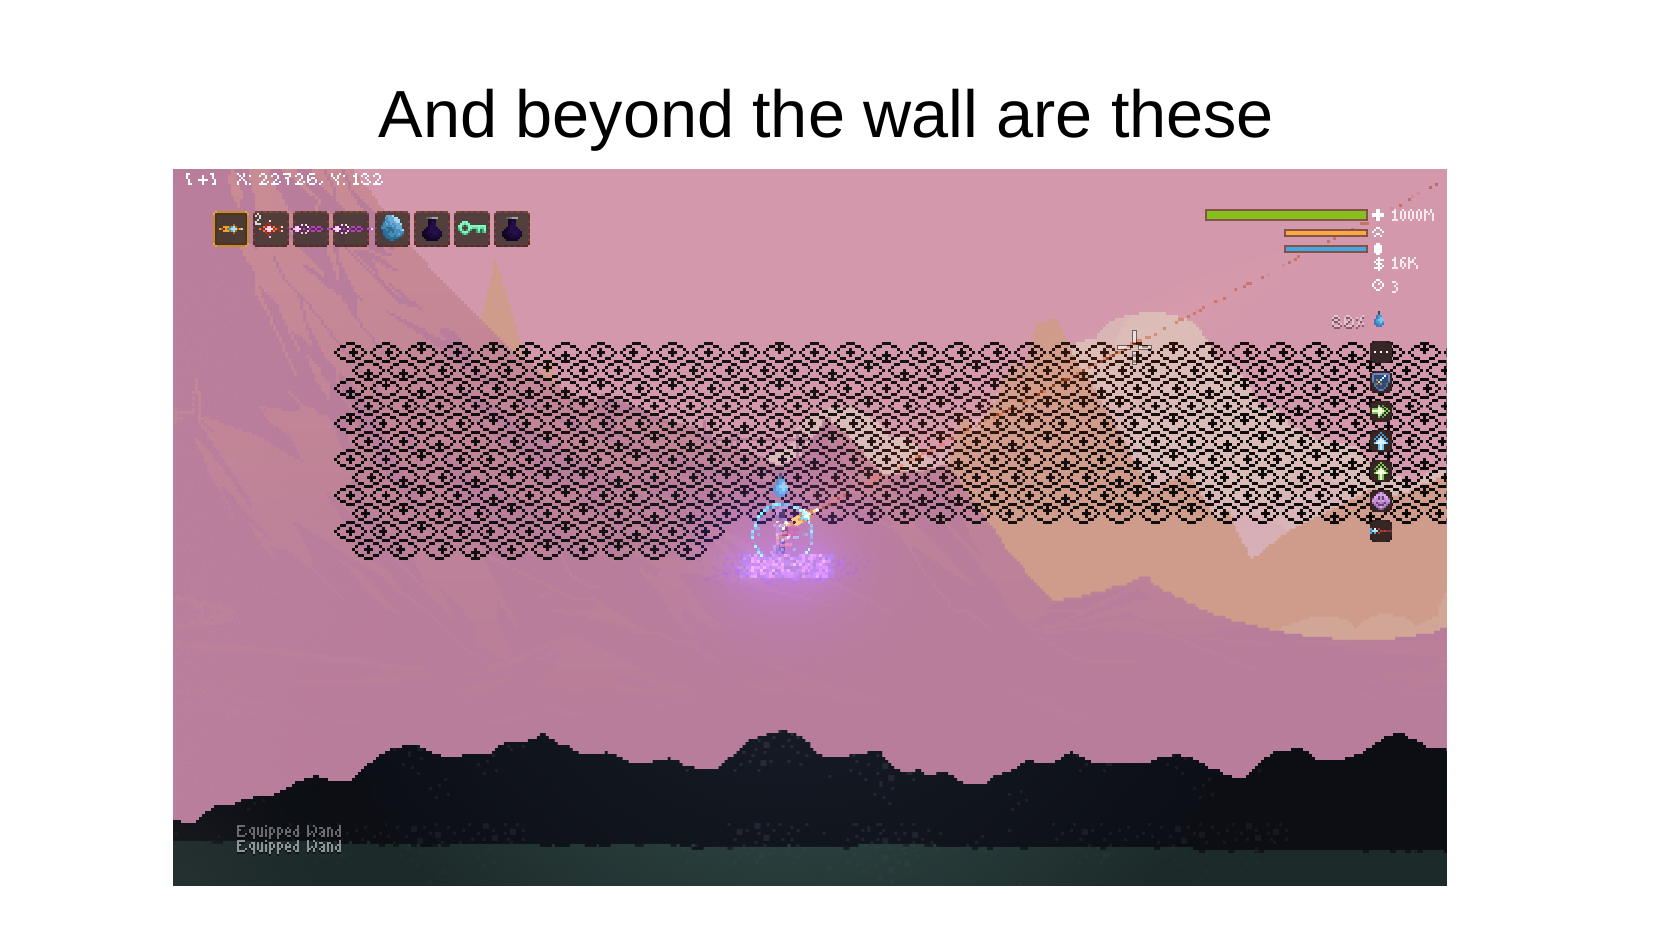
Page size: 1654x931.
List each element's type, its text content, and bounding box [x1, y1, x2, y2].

title And beyond the wall are these [82, 37, 1571, 193]
picture [173, 169, 1447, 886]
